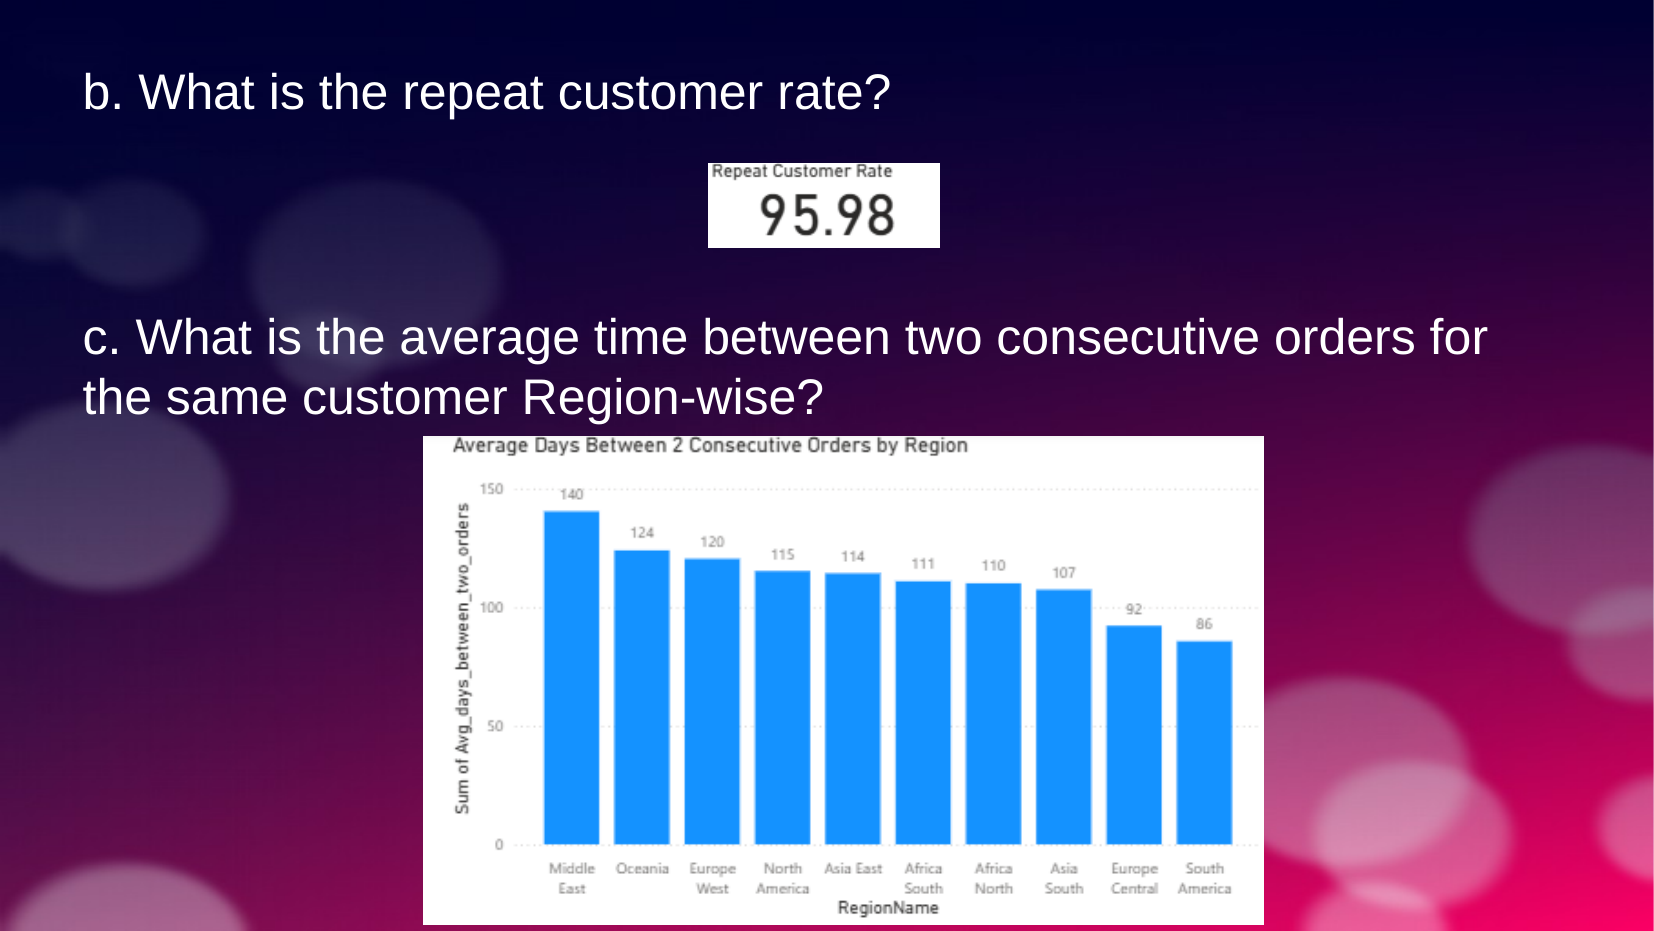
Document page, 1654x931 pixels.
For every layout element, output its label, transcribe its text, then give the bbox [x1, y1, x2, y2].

picture [423, 437, 1264, 925]
list b. What is the repeat customer rate? c. What is the average time between two consecutive orders for the same customer Region-wise? [82, 59, 1571, 827]
picture [708, 163, 940, 249]
